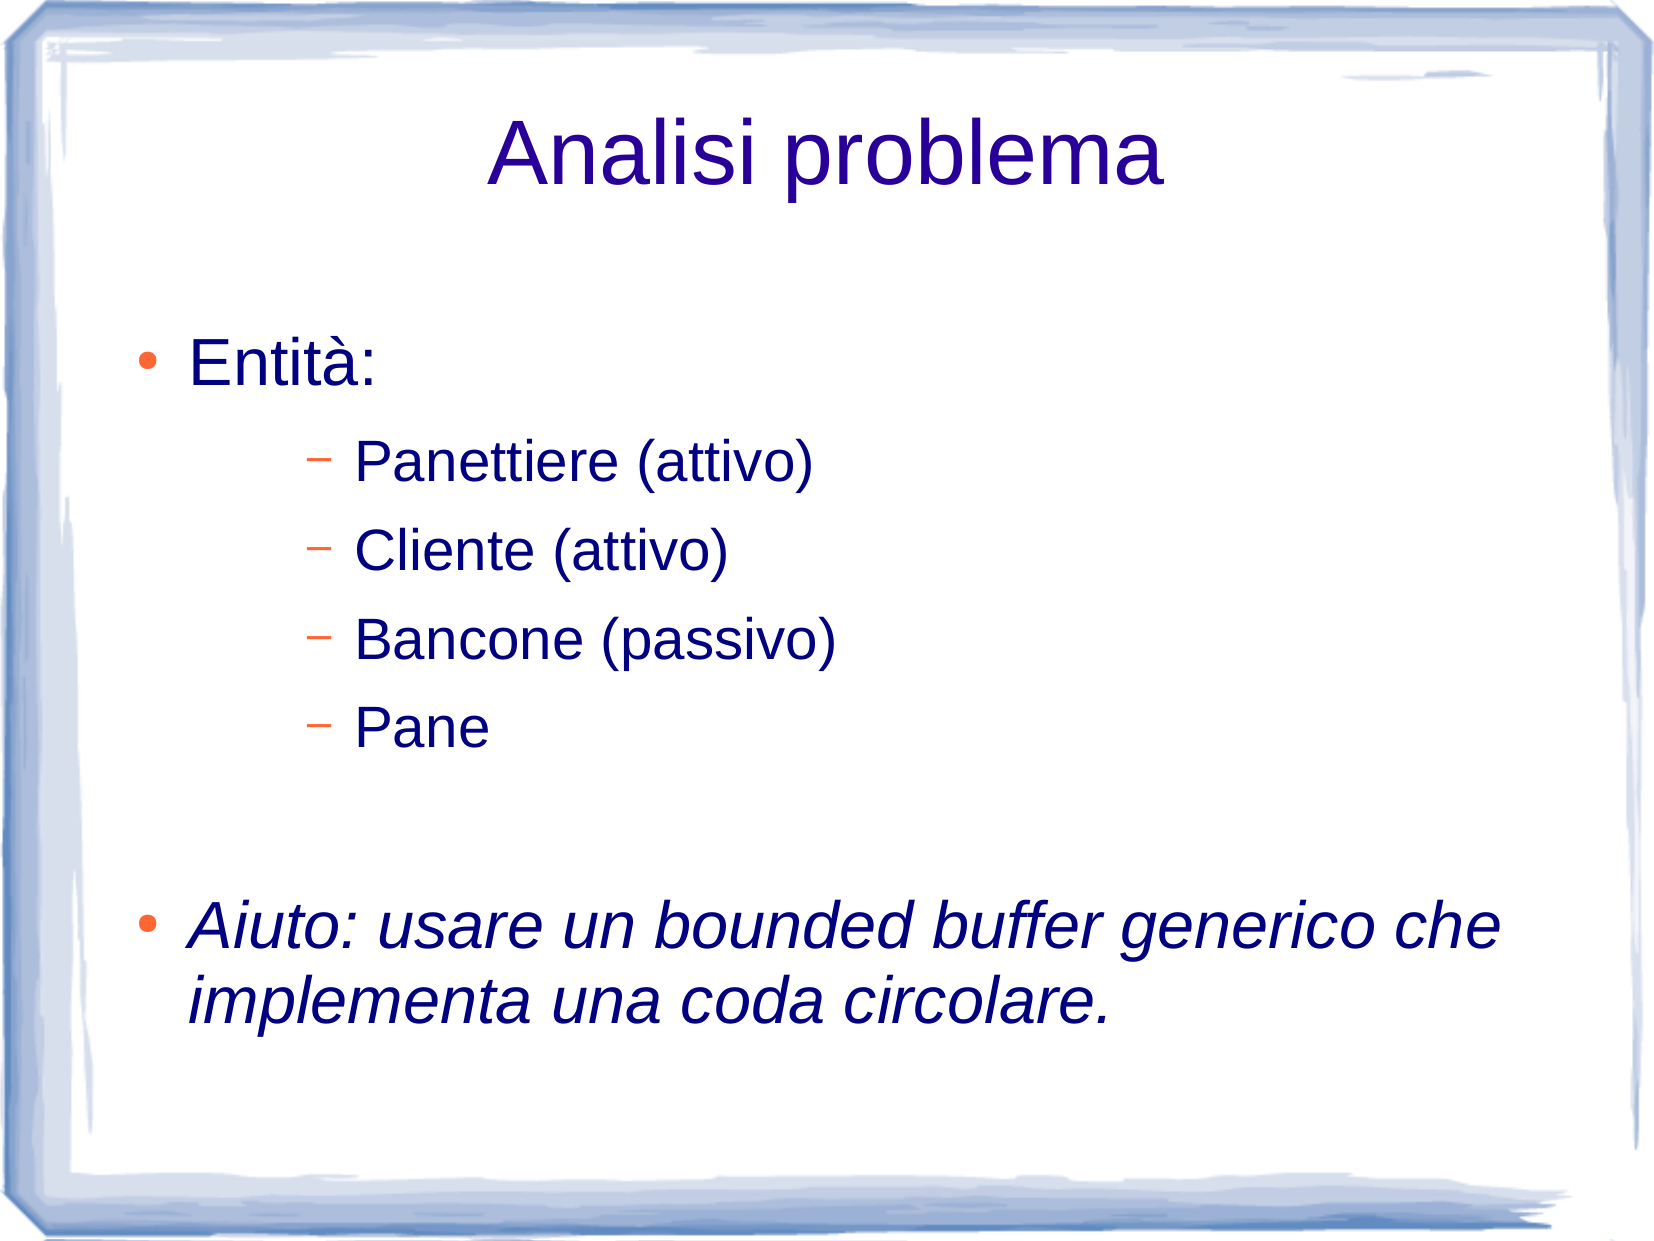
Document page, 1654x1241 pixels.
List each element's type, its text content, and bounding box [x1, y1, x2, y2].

picture [0, 0, 1654, 1241]
title Analisi problema [82, 49, 1571, 257]
list Entità: Panettiere (attivo) Cliente (attivo) Bancone (passivo) Pane Aiuto: usare un bounded buffer generico che implementa una coda circolare. [118, 324, 1571, 1045]
